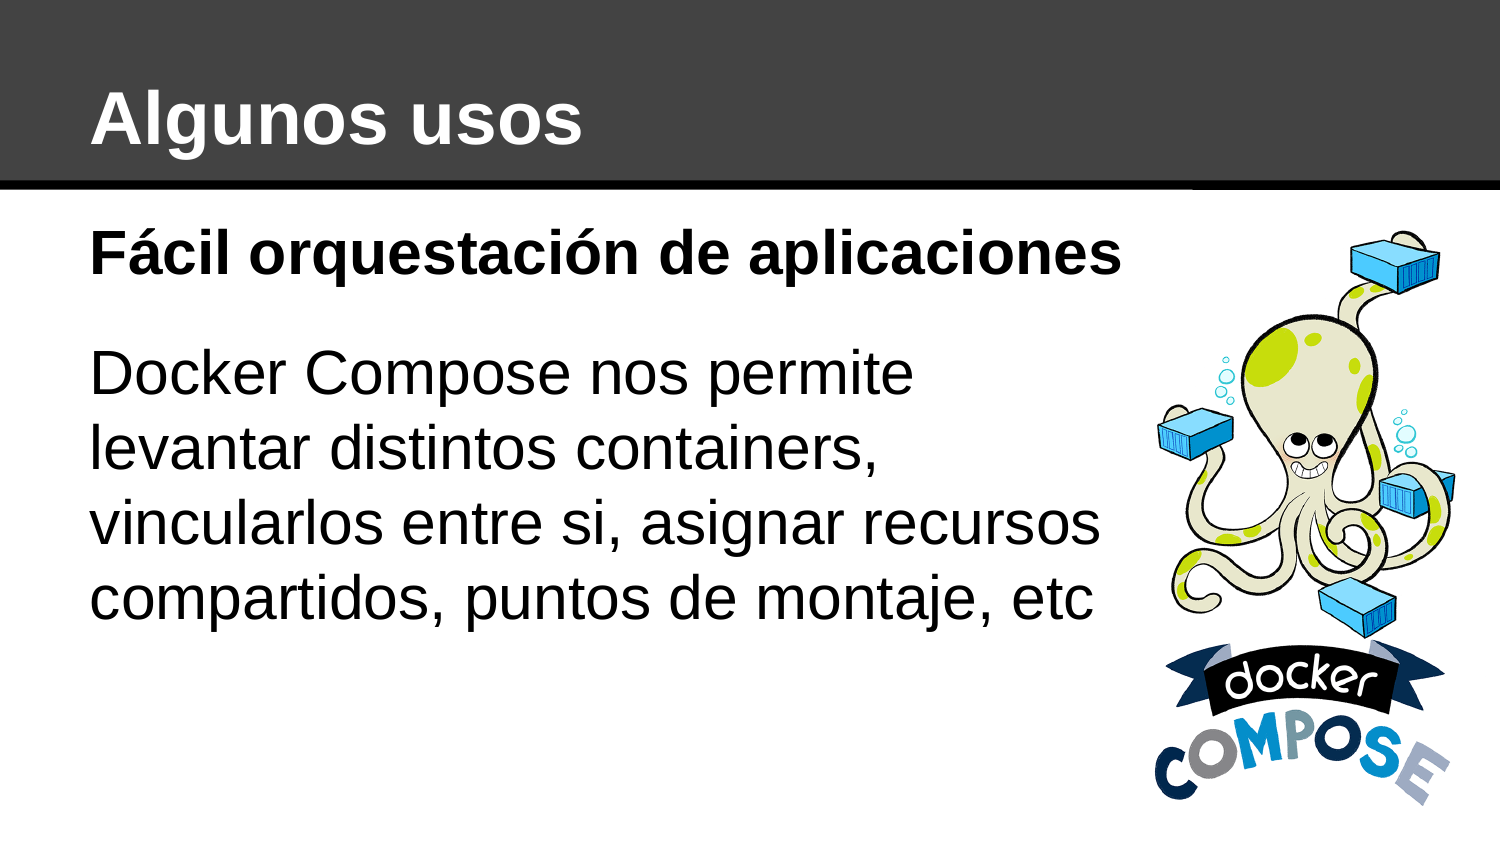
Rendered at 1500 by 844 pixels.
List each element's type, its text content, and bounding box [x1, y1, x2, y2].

text_box Algunos usos [74, 33, 1425, 175]
text_box Fácil orquestación de aplicaciones Docker Compose nos permite levantar distintos containers, vincularlos entre si, asignar recursos compartidos, puntos de montaje, etc [74, 196, 1158, 808]
picture [1133, 209, 1487, 832]
